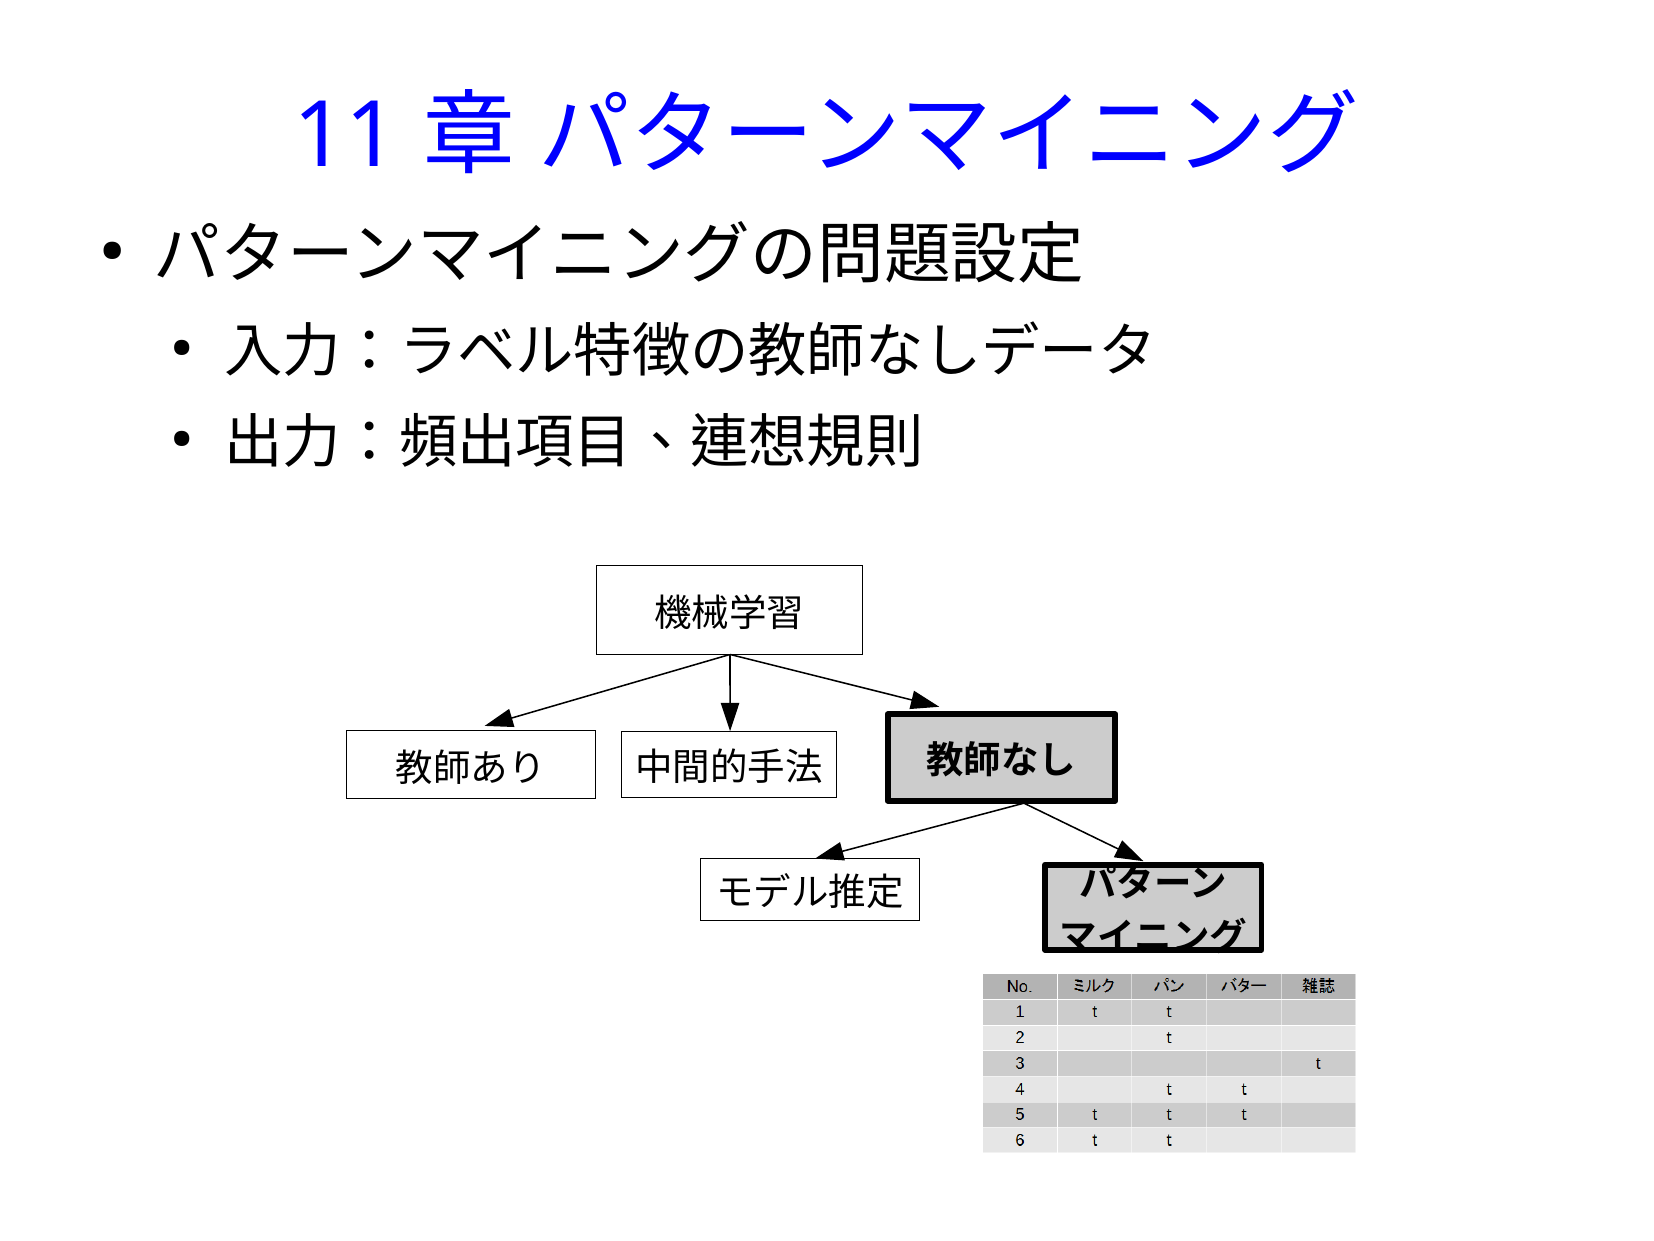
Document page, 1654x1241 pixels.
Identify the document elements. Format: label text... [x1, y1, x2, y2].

text_box 機械学習 [596, 565, 863, 655]
text_box パターン マイニング [1045, 864, 1262, 950]
picture [982, 973, 1356, 1153]
text_box モデル推定 [700, 858, 920, 921]
list パターンマイニングの問題設定 入力：ラベル特徴の教師なしデータ 出力：頻出項目、連想規則 [82, 206, 1571, 933]
title 11章 パターンマイニング [82, 41, 1571, 206]
text_box 教師なし [887, 714, 1116, 801]
text_box 中間的手法 [621, 731, 837, 798]
text_box 教師あり [346, 730, 596, 799]
